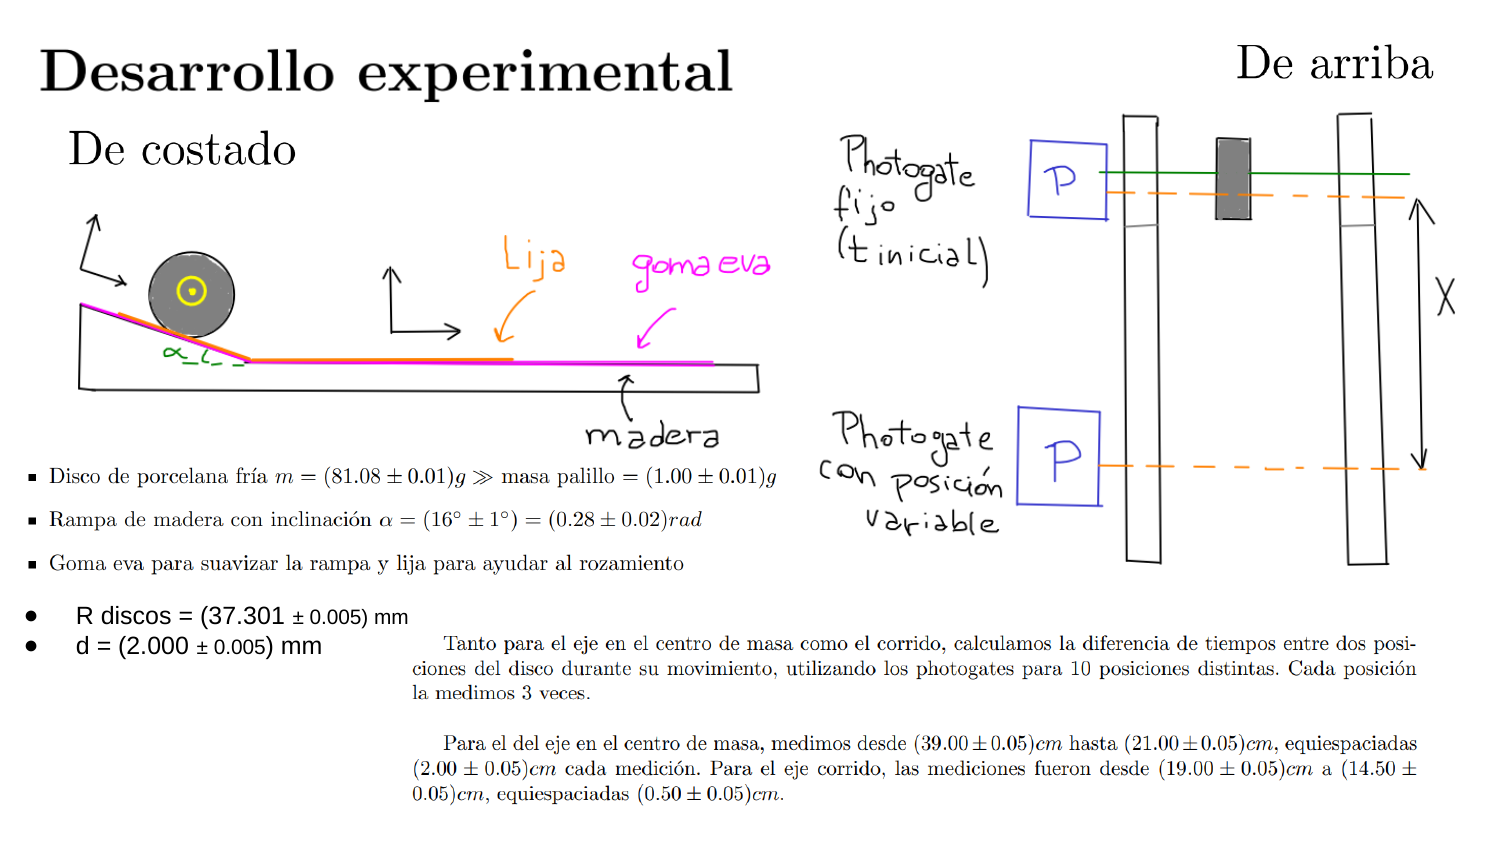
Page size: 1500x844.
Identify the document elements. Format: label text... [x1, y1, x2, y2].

picture [407, 625, 1422, 828]
text_box R discos = (37.301 ± 0.005) mm d = (2.000 ± 0.005) mm [0, 584, 433, 675]
picture [808, 32, 1464, 566]
picture [24, 191, 793, 585]
picture [24, 24, 750, 177]
